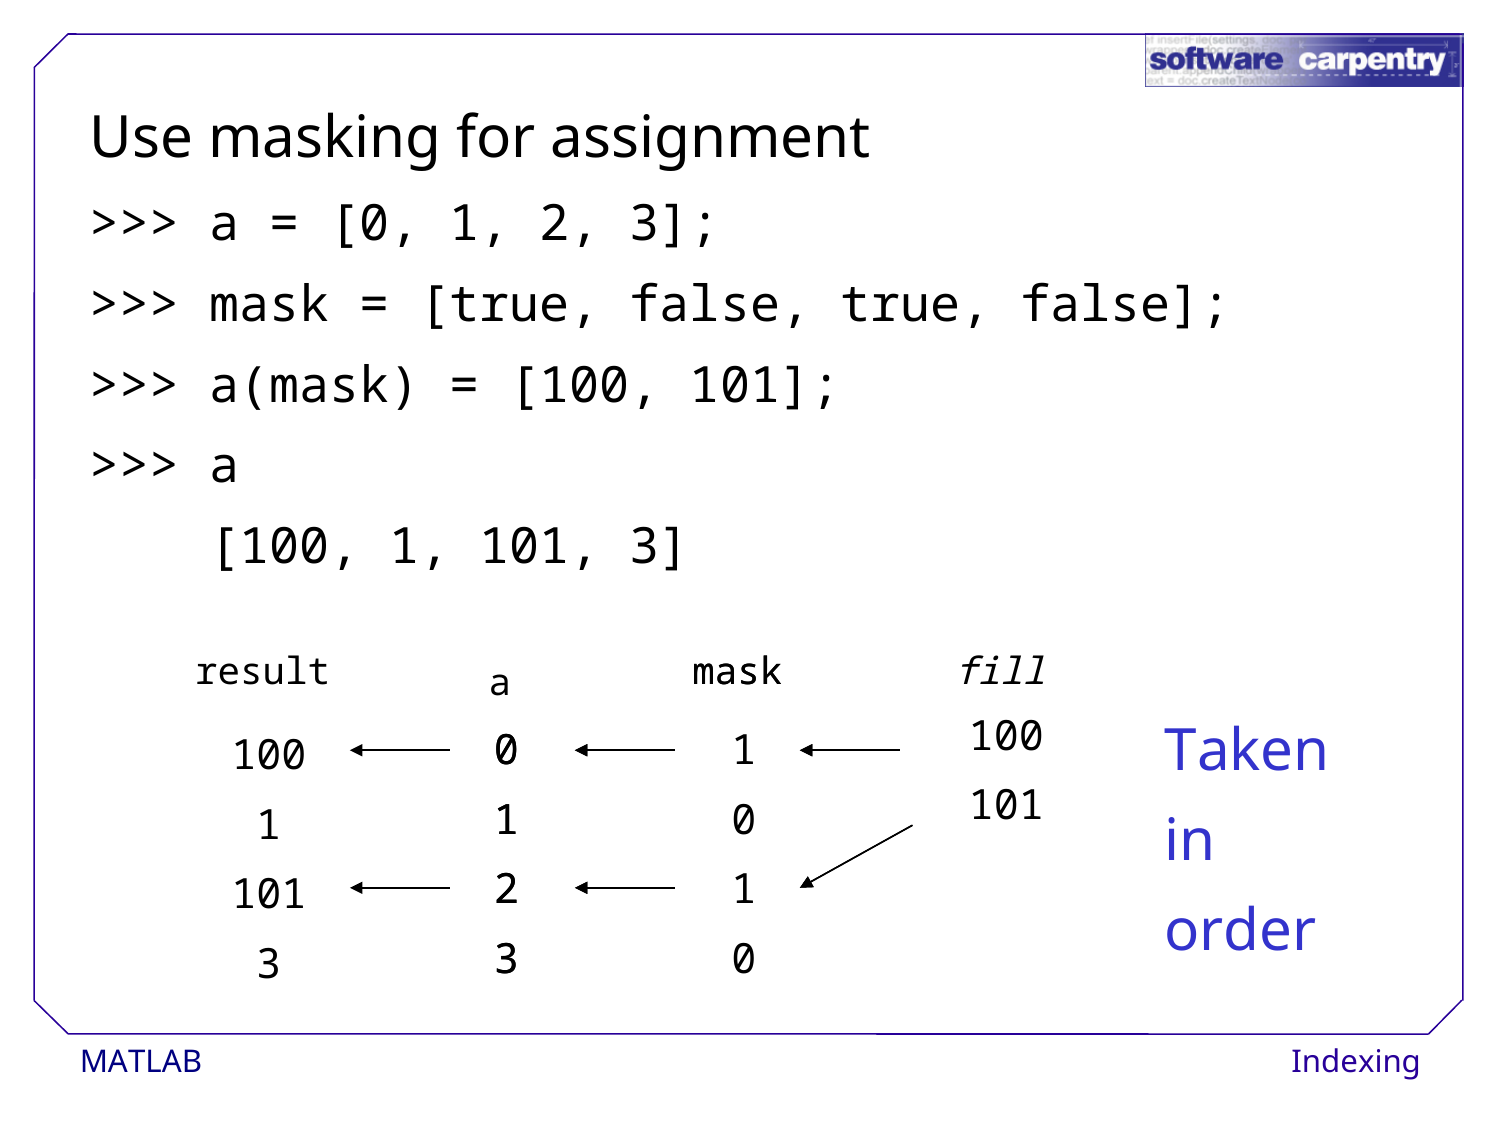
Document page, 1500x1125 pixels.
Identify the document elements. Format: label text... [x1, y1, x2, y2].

text_box Taken in order [1149, 712, 1350, 975]
list Use masking for assignment >>> a = [0, 1, 2, 3]; >>> mask = [true, false, true, false]; >>> a(mask) = [100, 101]; >>> a [100, 1, 101, 3] [74, 99, 1463, 1013]
table_cell 1 [700, 859, 788, 928]
table_cell 0 [700, 928, 788, 998]
text_box fill [924, 639, 1076, 701]
table_cell 1 [188, 795, 350, 864]
table_cell 1 [463, 790, 550, 859]
text_box mask [662, 639, 813, 701]
table_cell 101 [188, 864, 350, 933]
table_header 100 [925, 705, 1088, 775]
table_header 100 [188, 725, 350, 795]
table_cell 3 [463, 928, 550, 998]
table_cell 101 [925, 775, 1088, 844]
table_header 0 [463, 720, 550, 790]
table_header 1 [700, 720, 788, 790]
text_box result [162, 639, 363, 701]
table_cell 3 [188, 933, 350, 1003]
picture [1145, 33, 1464, 87]
table_cell 0 [700, 790, 788, 859]
text_box a [425, 649, 576, 711]
table_cell 2 [463, 859, 550, 928]
